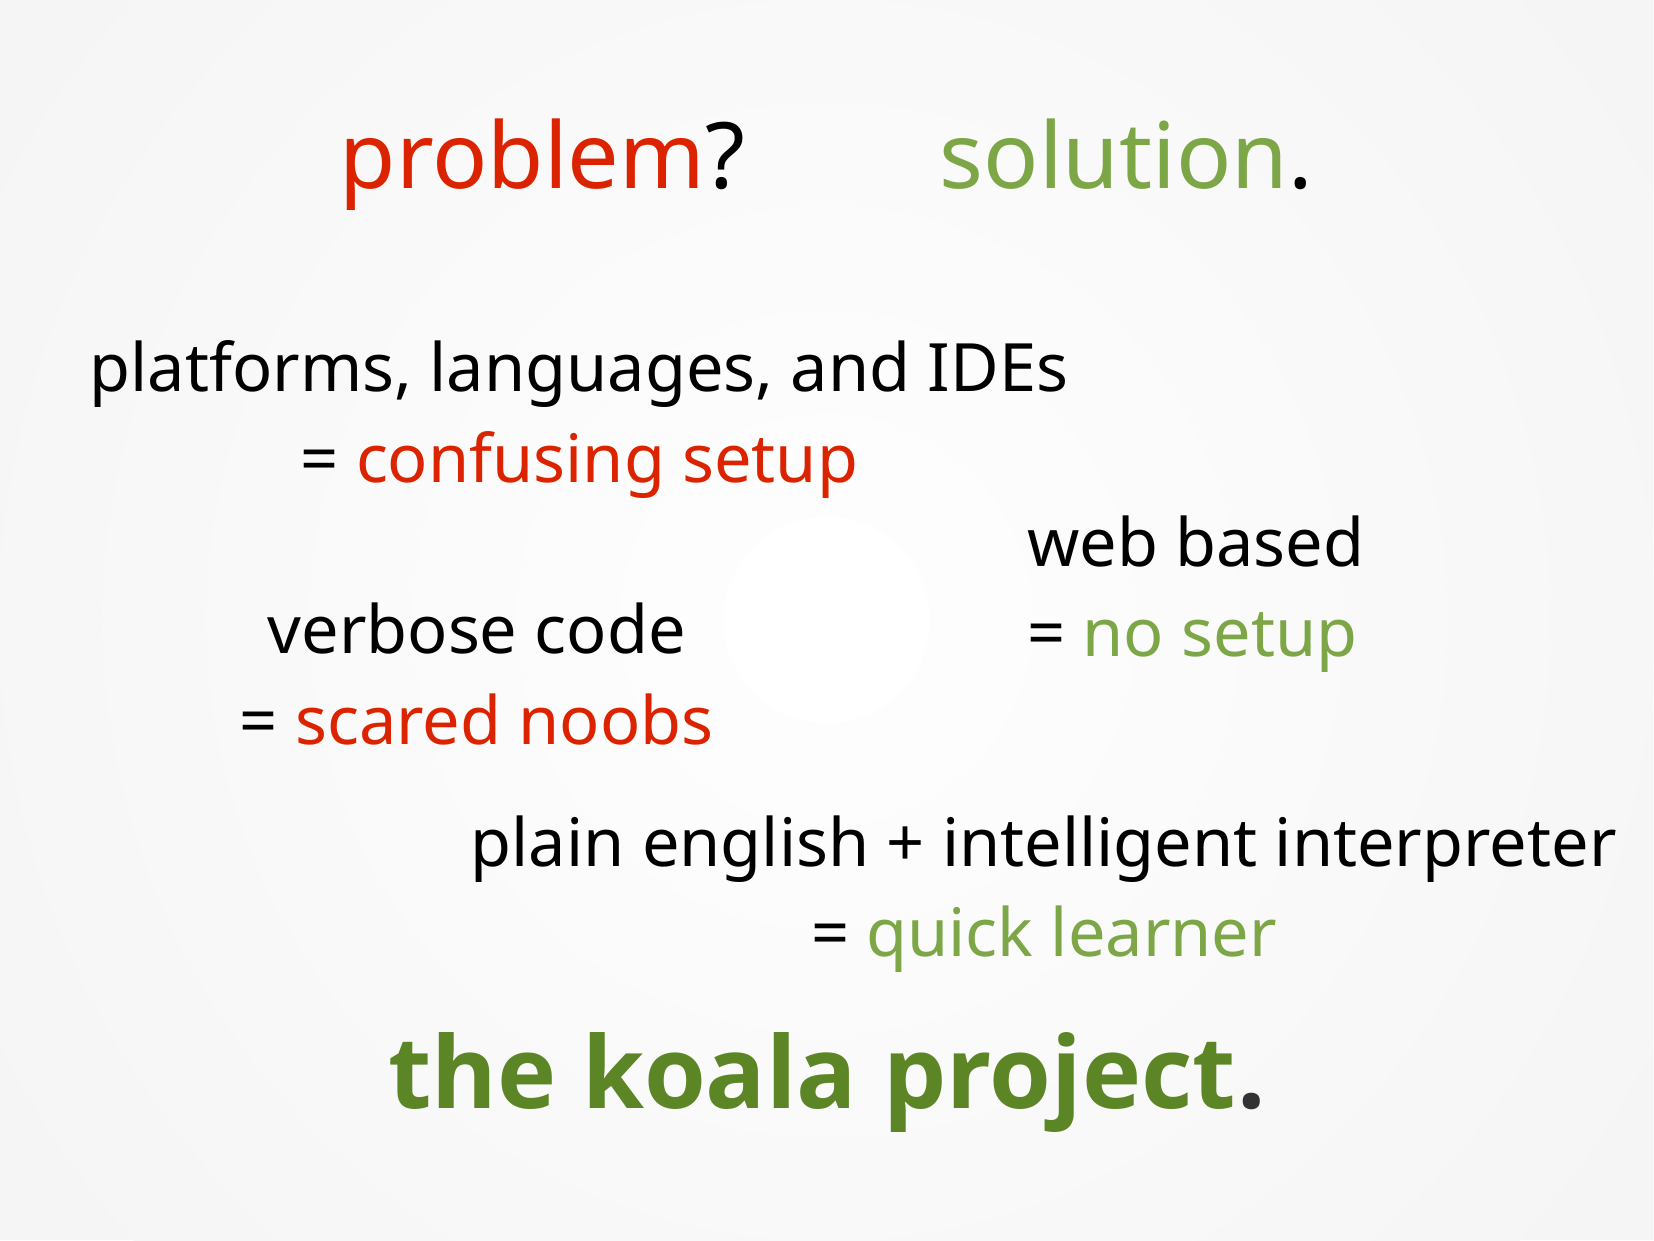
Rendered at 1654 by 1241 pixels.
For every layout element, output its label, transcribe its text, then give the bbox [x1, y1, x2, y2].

text_box web based = no setup [1012, 487, 1375, 663]
text_box verbose code = scared noobs [225, 575, 732, 751]
text_box platforms, languages, and IDEs = confusing setup [75, 312, 1055, 488]
title problem? solution. [82, 49, 1571, 257]
text_box the koala project. [82, 964, 1571, 1174]
text_box plain english + intelligent interpreter = quick learner [456, 787, 1613, 963]
